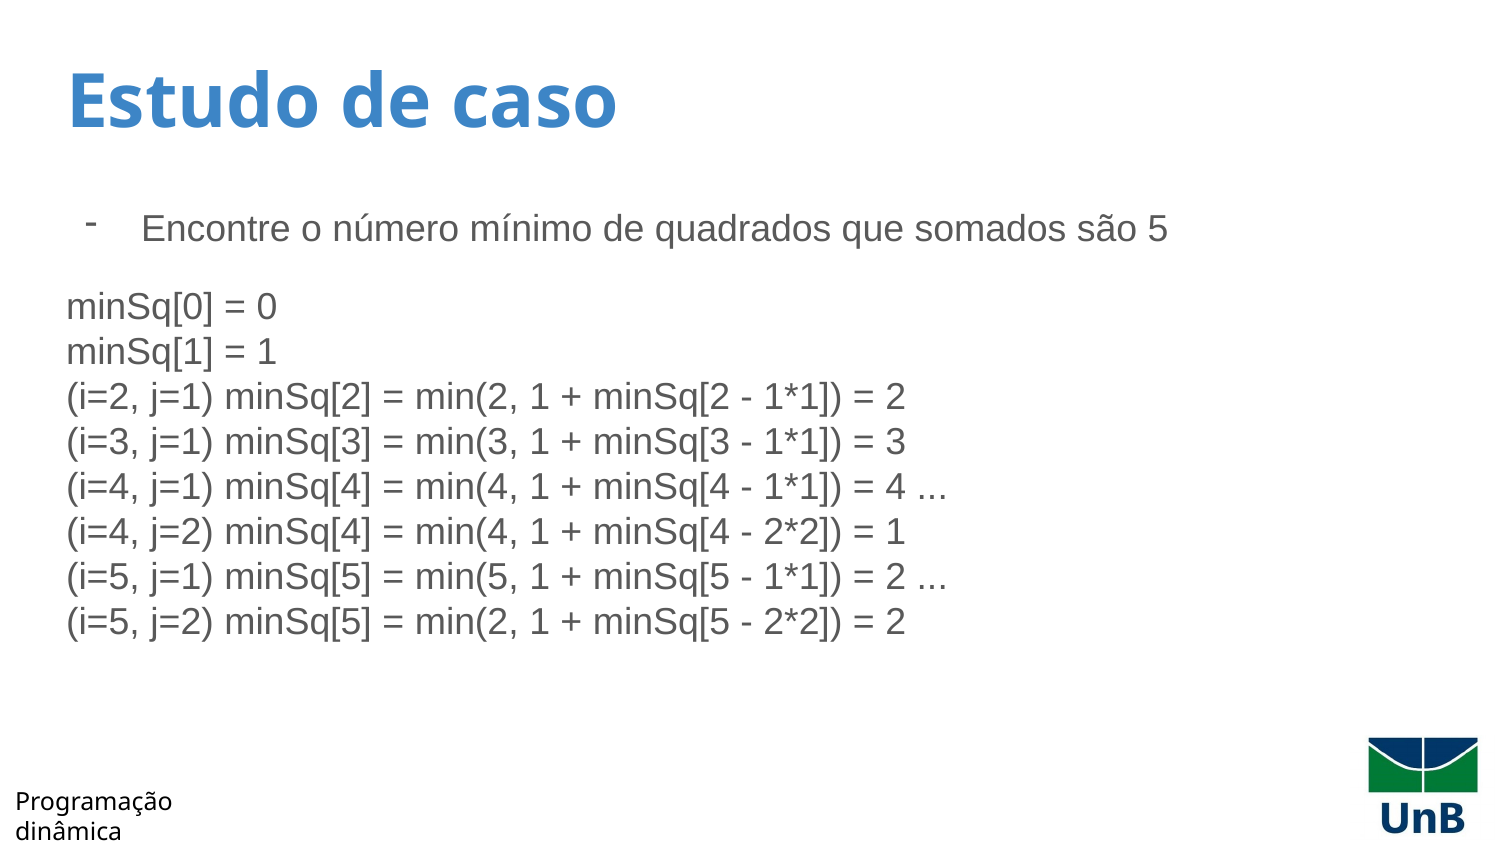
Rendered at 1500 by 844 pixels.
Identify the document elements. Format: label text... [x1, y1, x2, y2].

title Estudo de caso [51, 37, 1449, 157]
list Encontre o número mínimo de quadrados que somados são 5 minSq[0] = 0 minSq[1] = 1 (i=2, j=1) minSq[2] = min(2, 1 + minSq[2 - 1*1]) = 2 (i=3, j=1) minSq[3] = min(3, 1 + minSq[3 - 1*1]) = 3 (i=4, j=1) minSq[4] = min(4, 1 + minSq[4 - 1*1]) = 4 ... (i=4, j=2) minSq[4] = min(4, 1 + minSq[4 - 2*2]) = 1 (i=5, j=1) minSq[5] = min(5, 1 + minSq[5 - 1*1]) = 2 ... (i=5, j=2) minSq[5] = min(2, 1 + minSq[5 - 2*2]) = 2 [51, 189, 1449, 736]
text_box Programação dinâmica [0, 792, 290, 840]
picture [1350, 735, 1495, 840]
